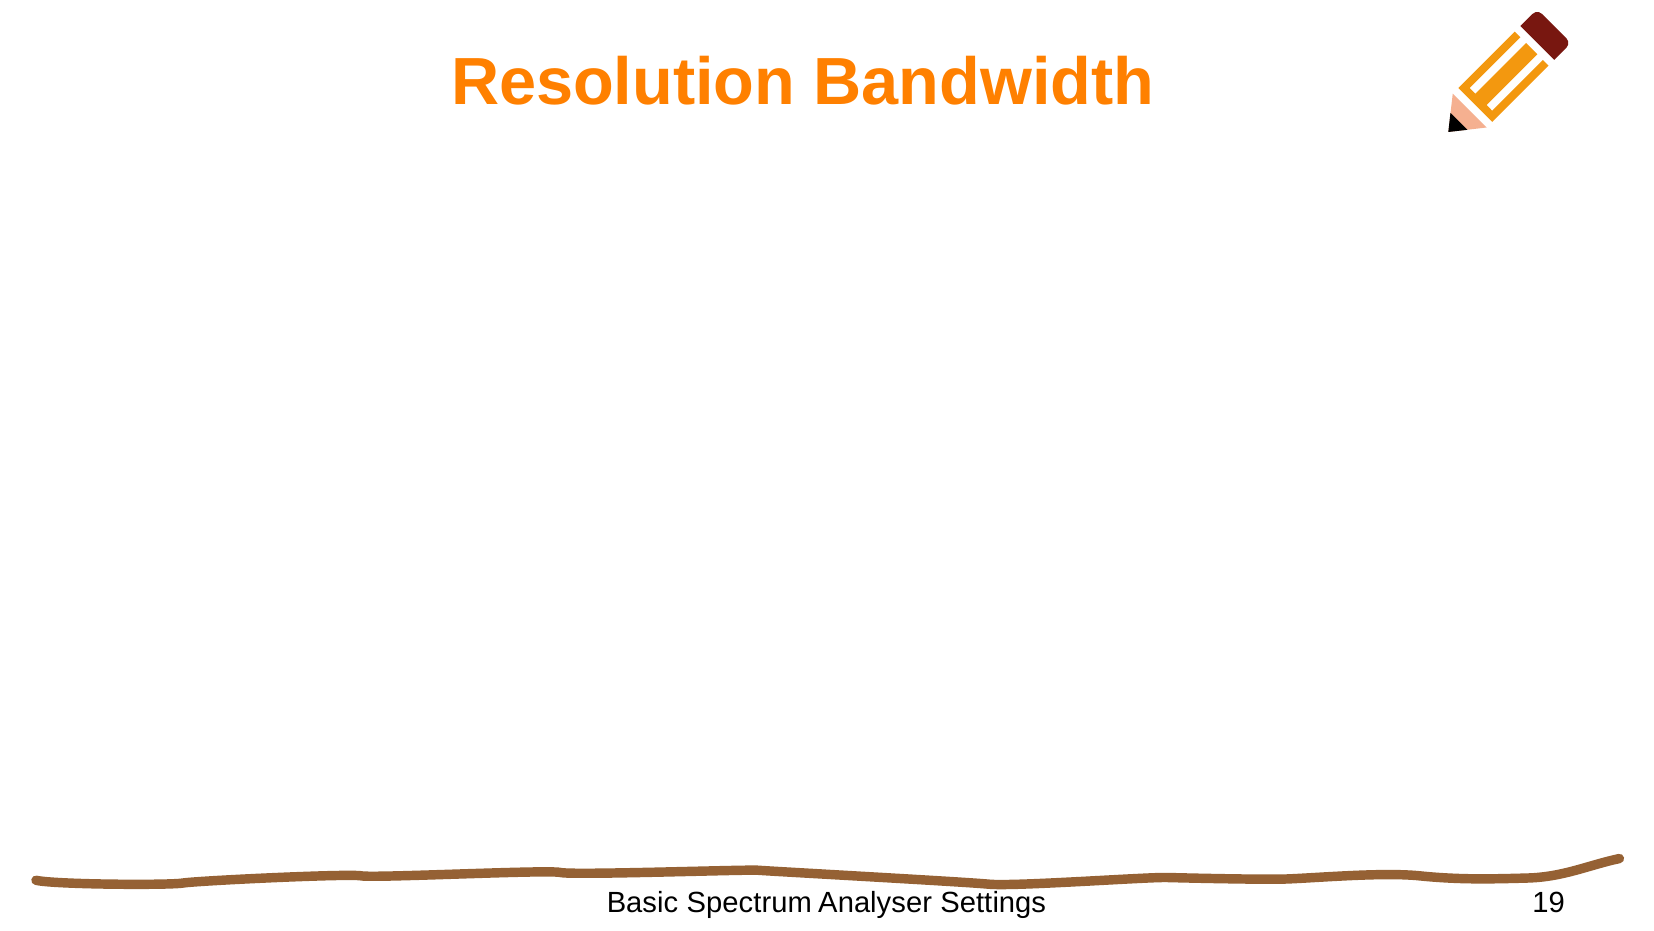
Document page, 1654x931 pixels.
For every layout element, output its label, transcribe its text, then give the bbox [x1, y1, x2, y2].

title Resolution Bandwidth [88, 29, 1447, 133]
